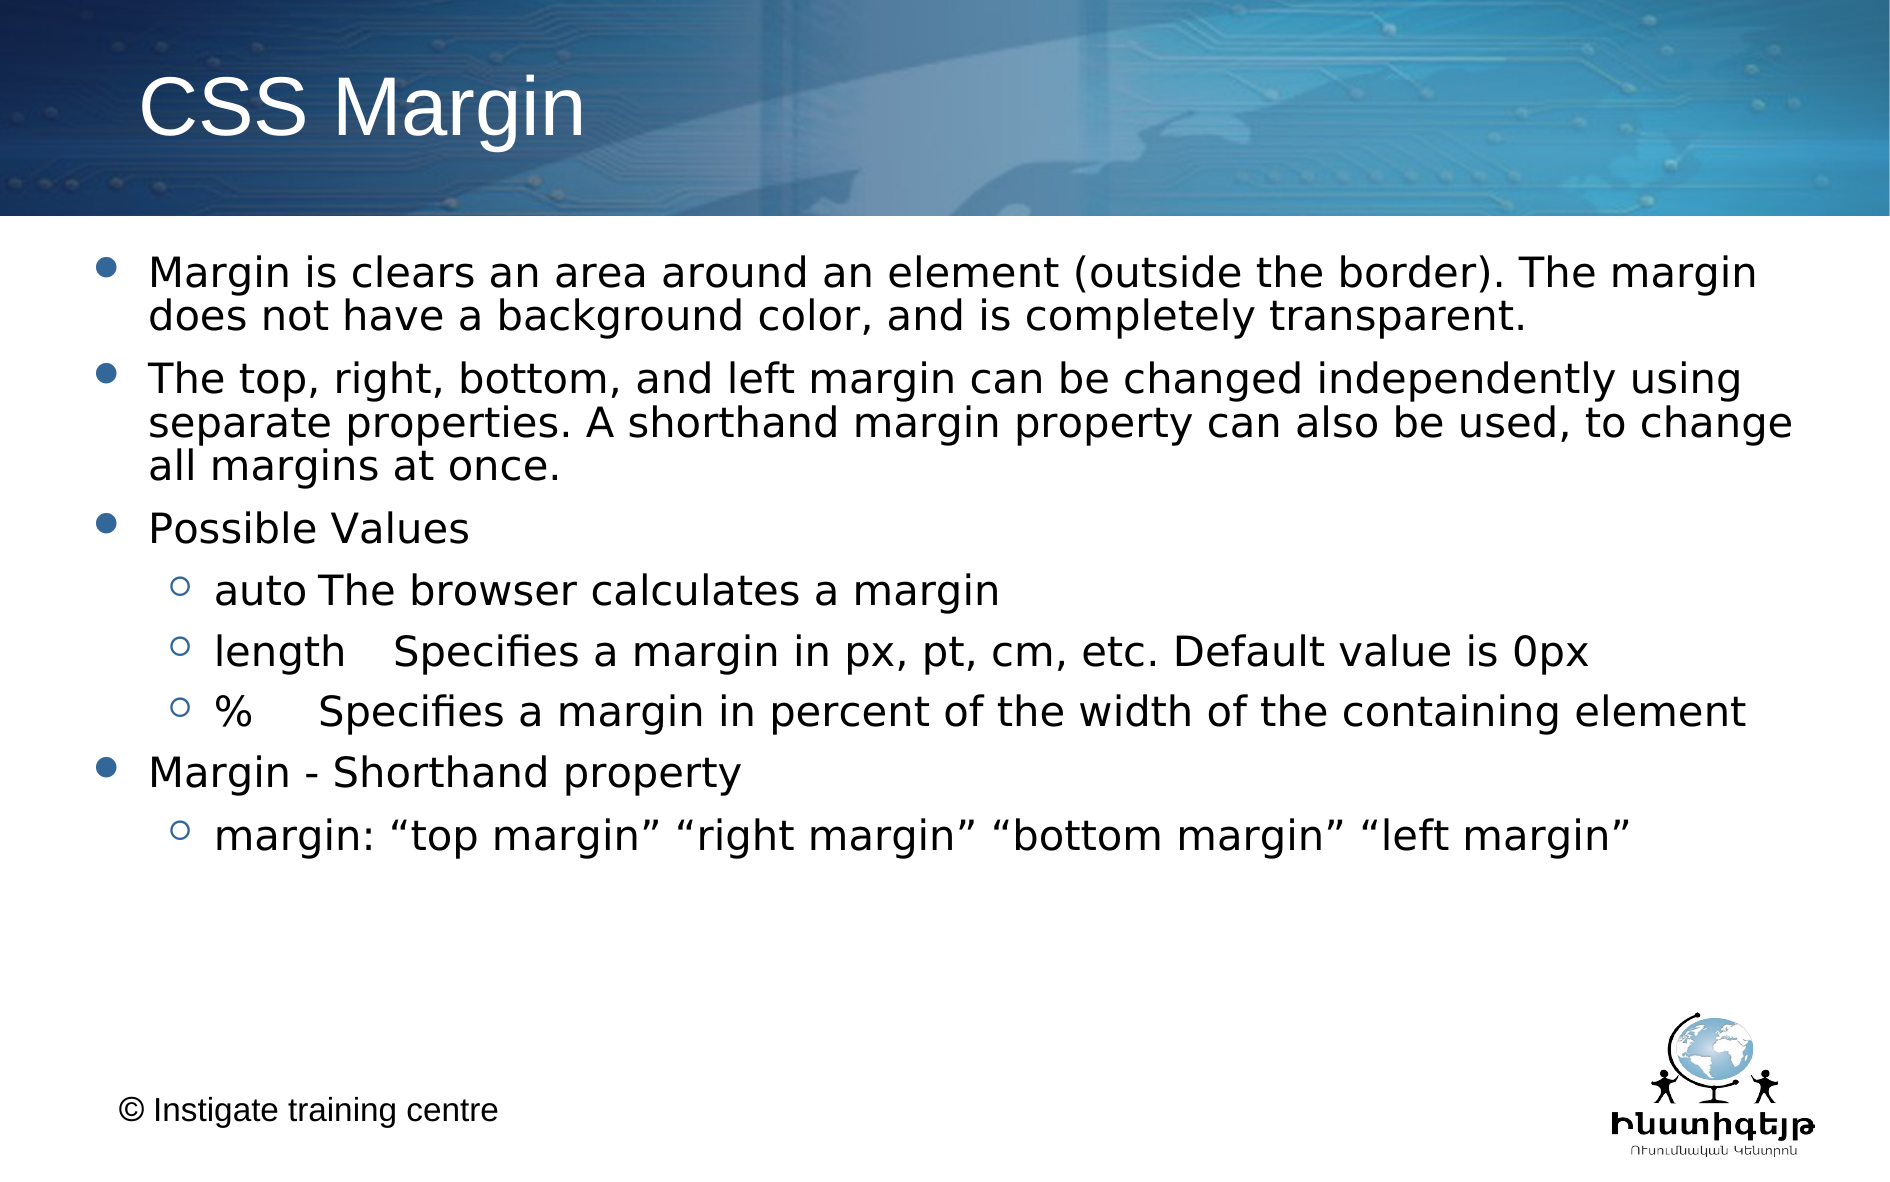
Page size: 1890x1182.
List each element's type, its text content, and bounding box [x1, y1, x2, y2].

text_box CSS Outline [581, 101, 1801, 106]
text_box CSS Border [250, 116, 297, 121]
picture [1612, 1012, 1815, 1157]
picture [0, 0, 1890, 216]
text_box CSS Border [152, 116, 242, 121]
text_box CSS Border [581, 116, 1801, 121]
text_box CSS Outline [281, 101, 339, 106]
text_box CSS Outline [150, 101, 214, 106]
list Margin is clears an area around an element (outside the border). The margin does not have a background color, and is completely transparent. The top, right, bottom, and left margin can be changed independently using separate properties. A shorthand margin property can also be used, to change all margins at once. Possible Values auto The browser calculates a margin length Specifies a margin in px, pt, cm, etc. Default value is 0px % Specifies a margin in percent of the width of the containing element Margin - Shorthand property margin: “top margin” “right margin” “bottom margin” “left margin” [93, 252, 1820, 277]
text_box CSS Margin [138, 82, 1801, 87]
